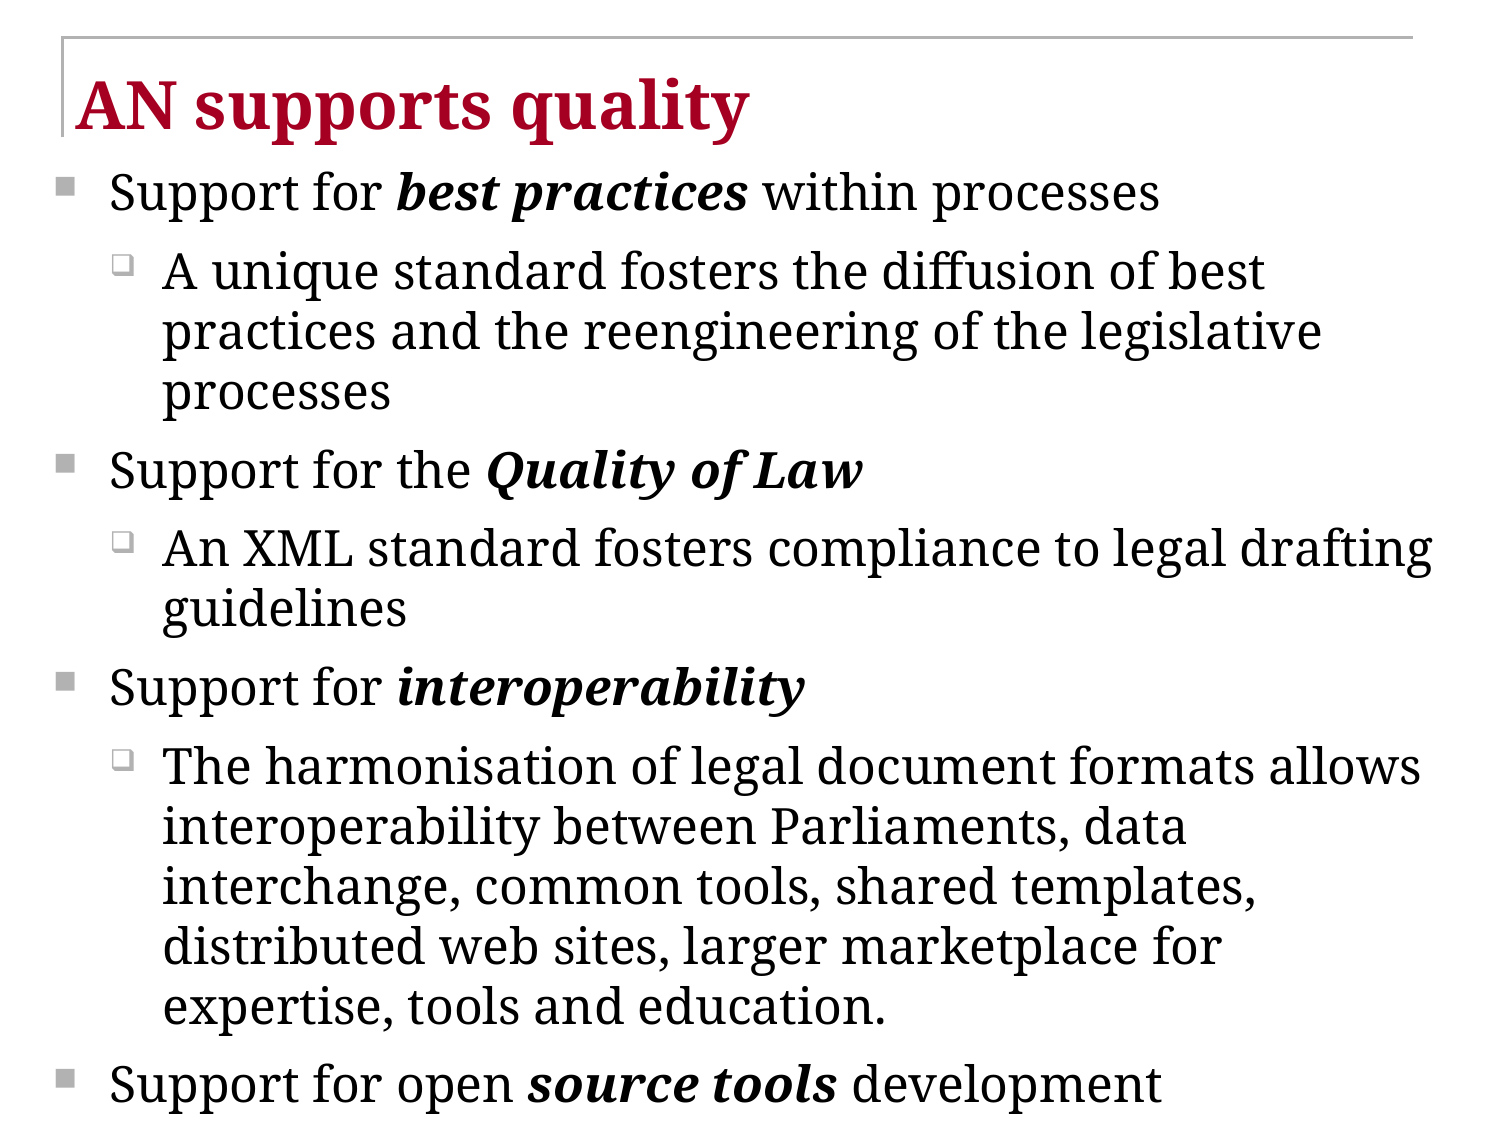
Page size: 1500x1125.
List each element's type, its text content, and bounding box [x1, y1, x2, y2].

title AN supports quality [75, 45, 1426, 160]
list Support for best practices within processes A unique standard fosters the diffusion of best practices and the reengineering of the legislative processes Support for the Quality of Law An XML standard fosters compliance to legal drafting guidelines Support for interoperability The harmonisation of legal document formats allows interoperability between Parliaments, data interchange, common tools, shared templates, distributed web sites, larger marketplace for expertise, tools and education. Support for open source tools development As an open standard it encourages the open source software community [53, 160, 1459, 1125]
